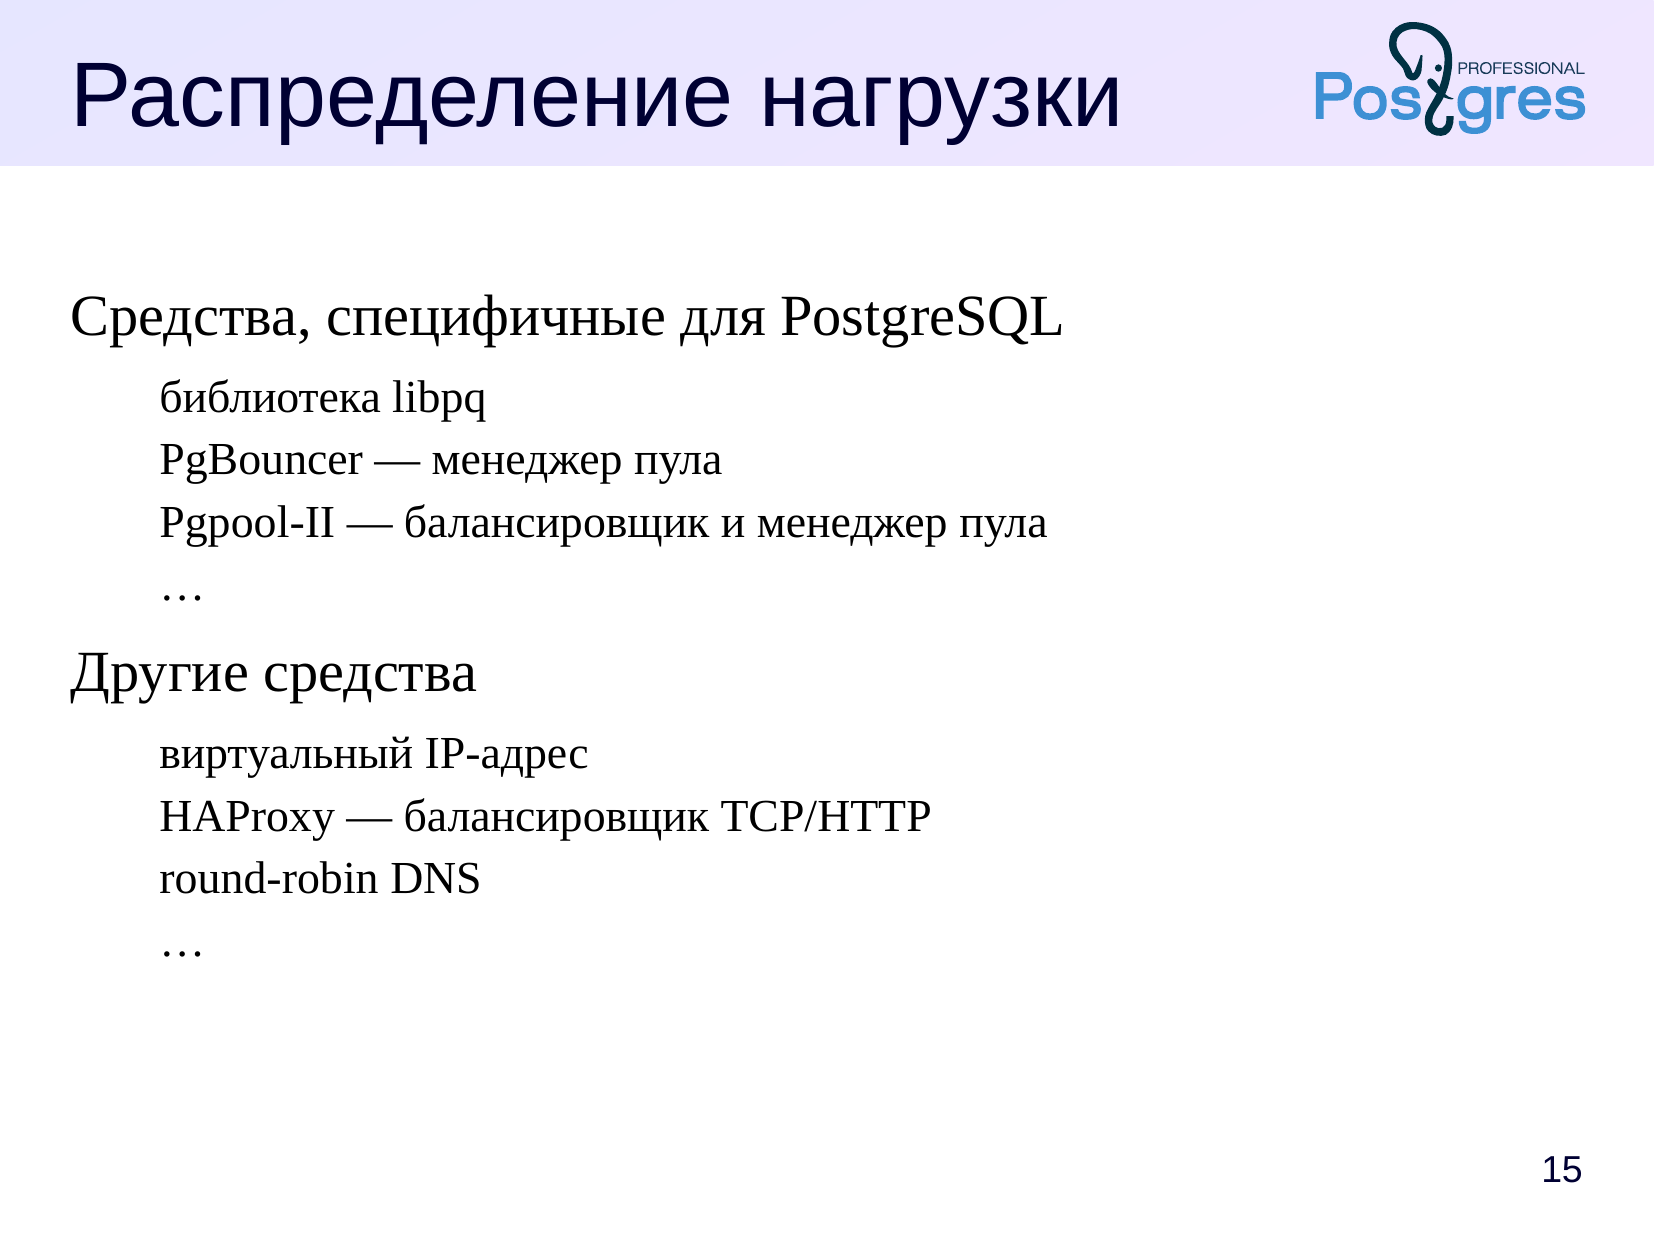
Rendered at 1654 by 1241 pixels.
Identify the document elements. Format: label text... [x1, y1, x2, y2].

list Средства, специфичные для PostgreSQL библиотека libpq PgBouncer — менеджер пула Pgpool-II — балансировщик и менеджер пула … Другие средства виртуальный IP-адрес HAProxy — балансировщик TCP/HTTP round-robin DNS … [70, 283, 1583, 1141]
title Распределение нагрузки [70, 43, 1241, 147]
